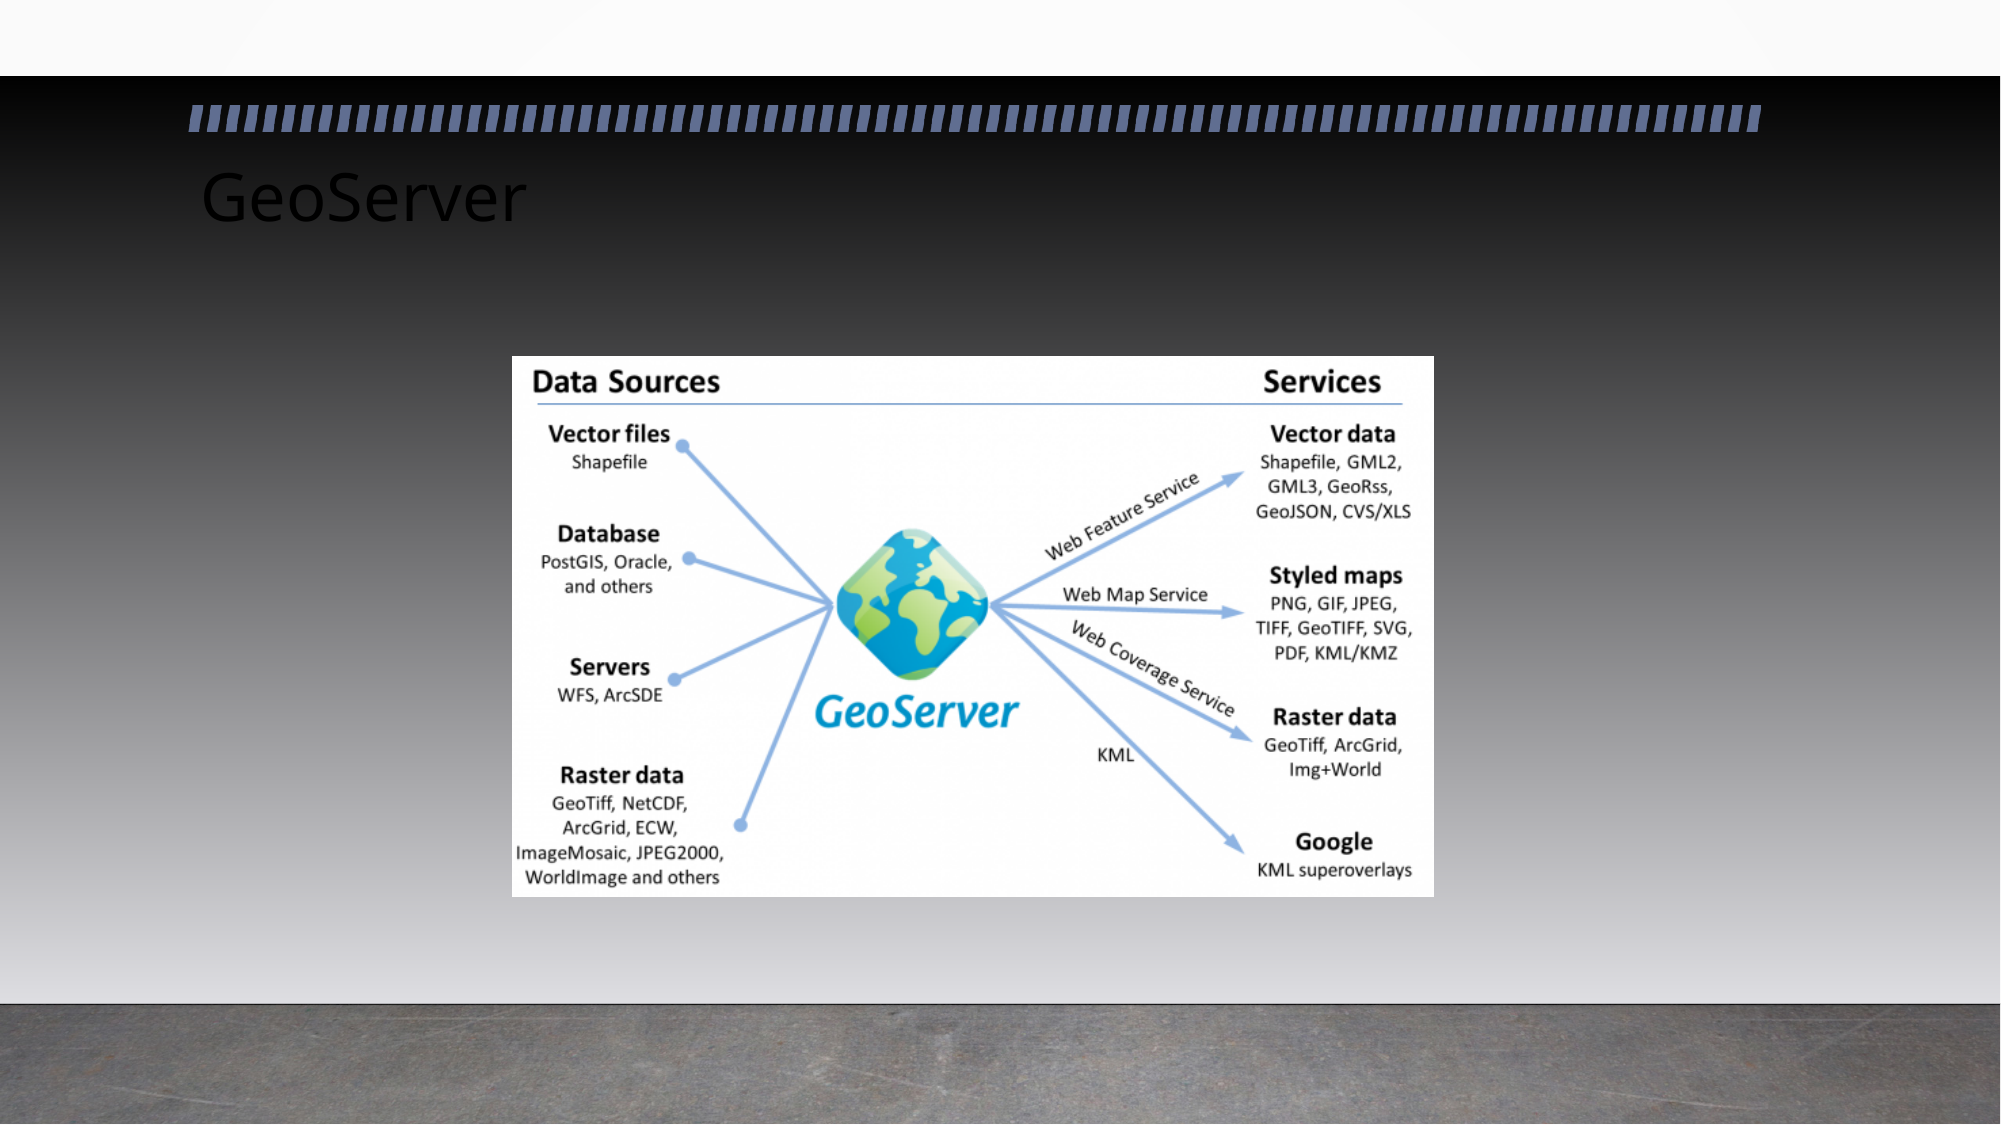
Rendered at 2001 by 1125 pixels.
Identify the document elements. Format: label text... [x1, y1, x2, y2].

picture [512, 356, 1434, 897]
title GeoServer [185, 156, 1761, 329]
